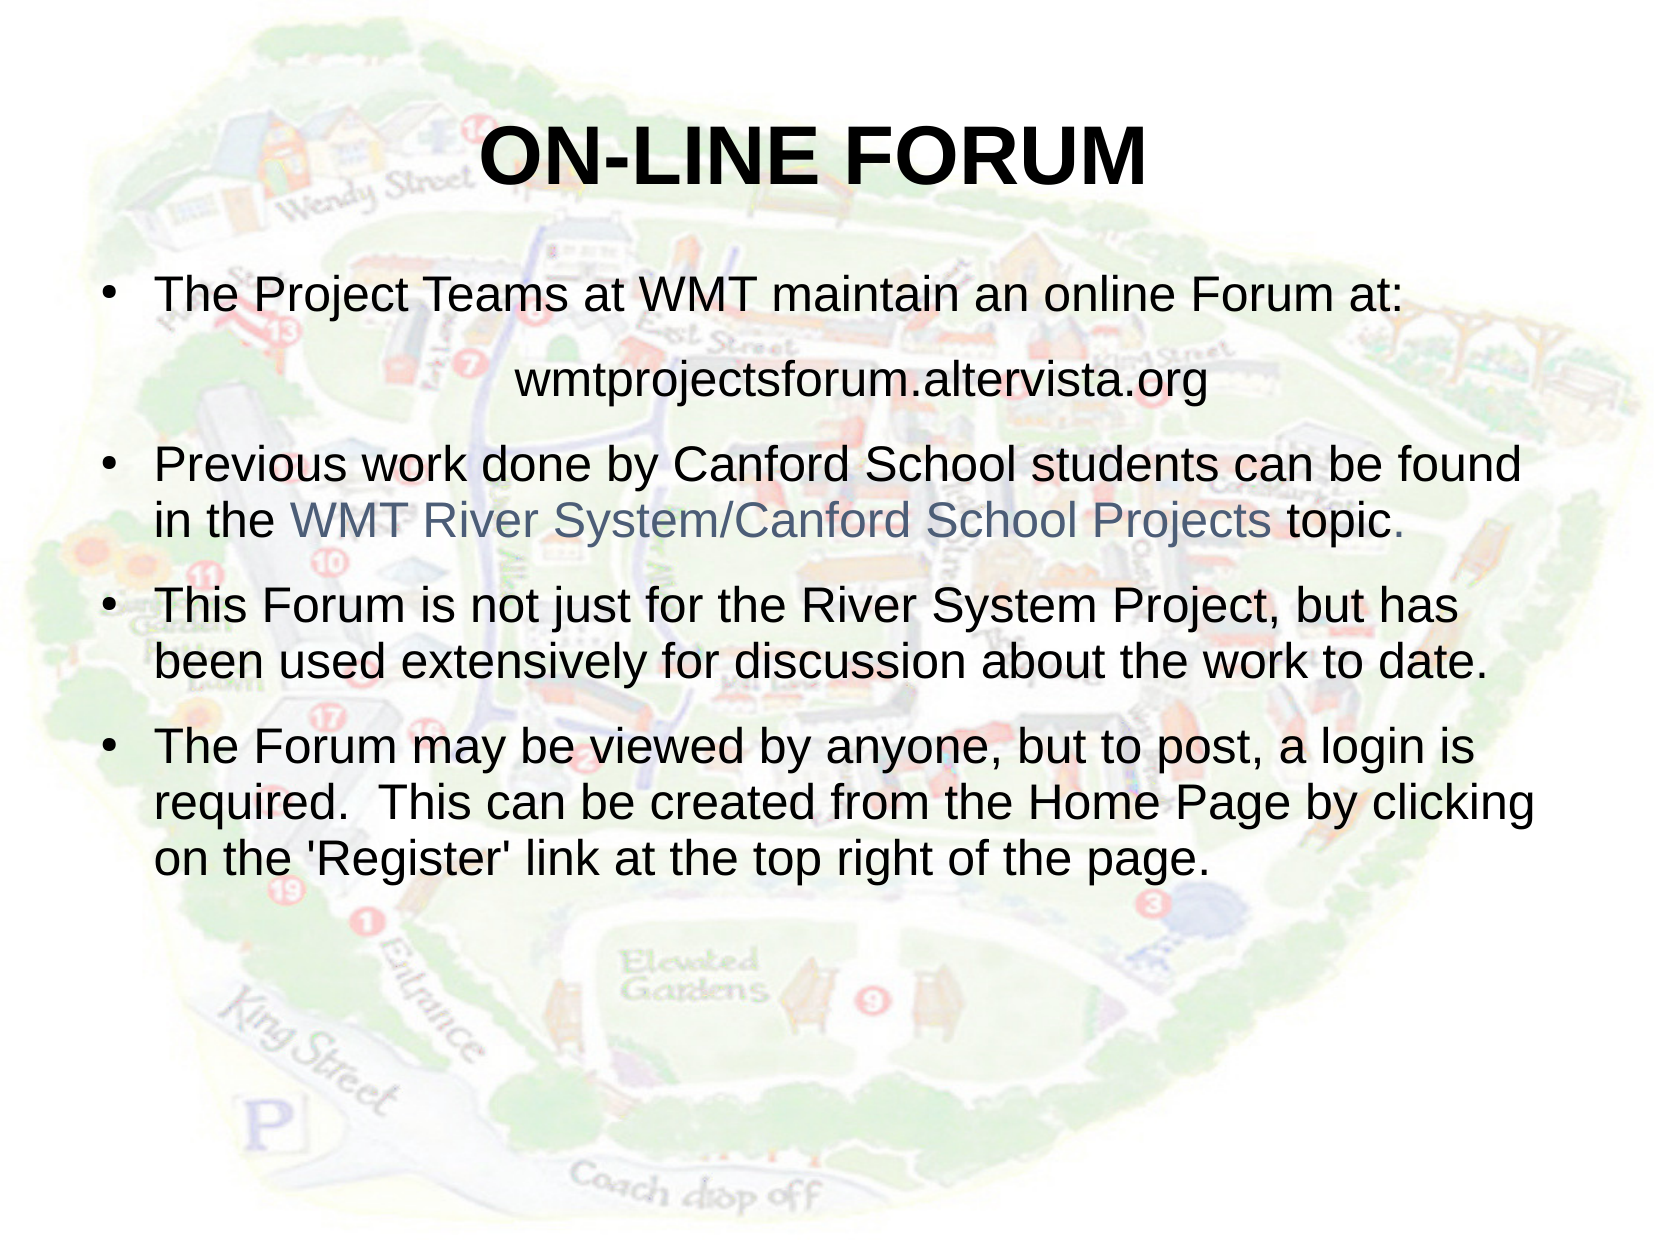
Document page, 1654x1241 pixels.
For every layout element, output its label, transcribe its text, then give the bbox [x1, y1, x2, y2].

title ON-LINE FORUM [82, 49, 1571, 257]
picture [0, 0, 1654, 1241]
list The Project Teams at WMT maintain an online Forum at: wmtprojectsforum.altervista.org Previous work done by Canford School students can be found in the WMT River System/Canford School Projects topic. This Forum is not just for the River System Project, but has been used extensively for discussion about the work to date. The Forum may be viewed by anyone, but to post, a login is required. This can be created from the Home Page by clicking on the 'Register' link at the top right of the page. [82, 265, 1571, 1023]
